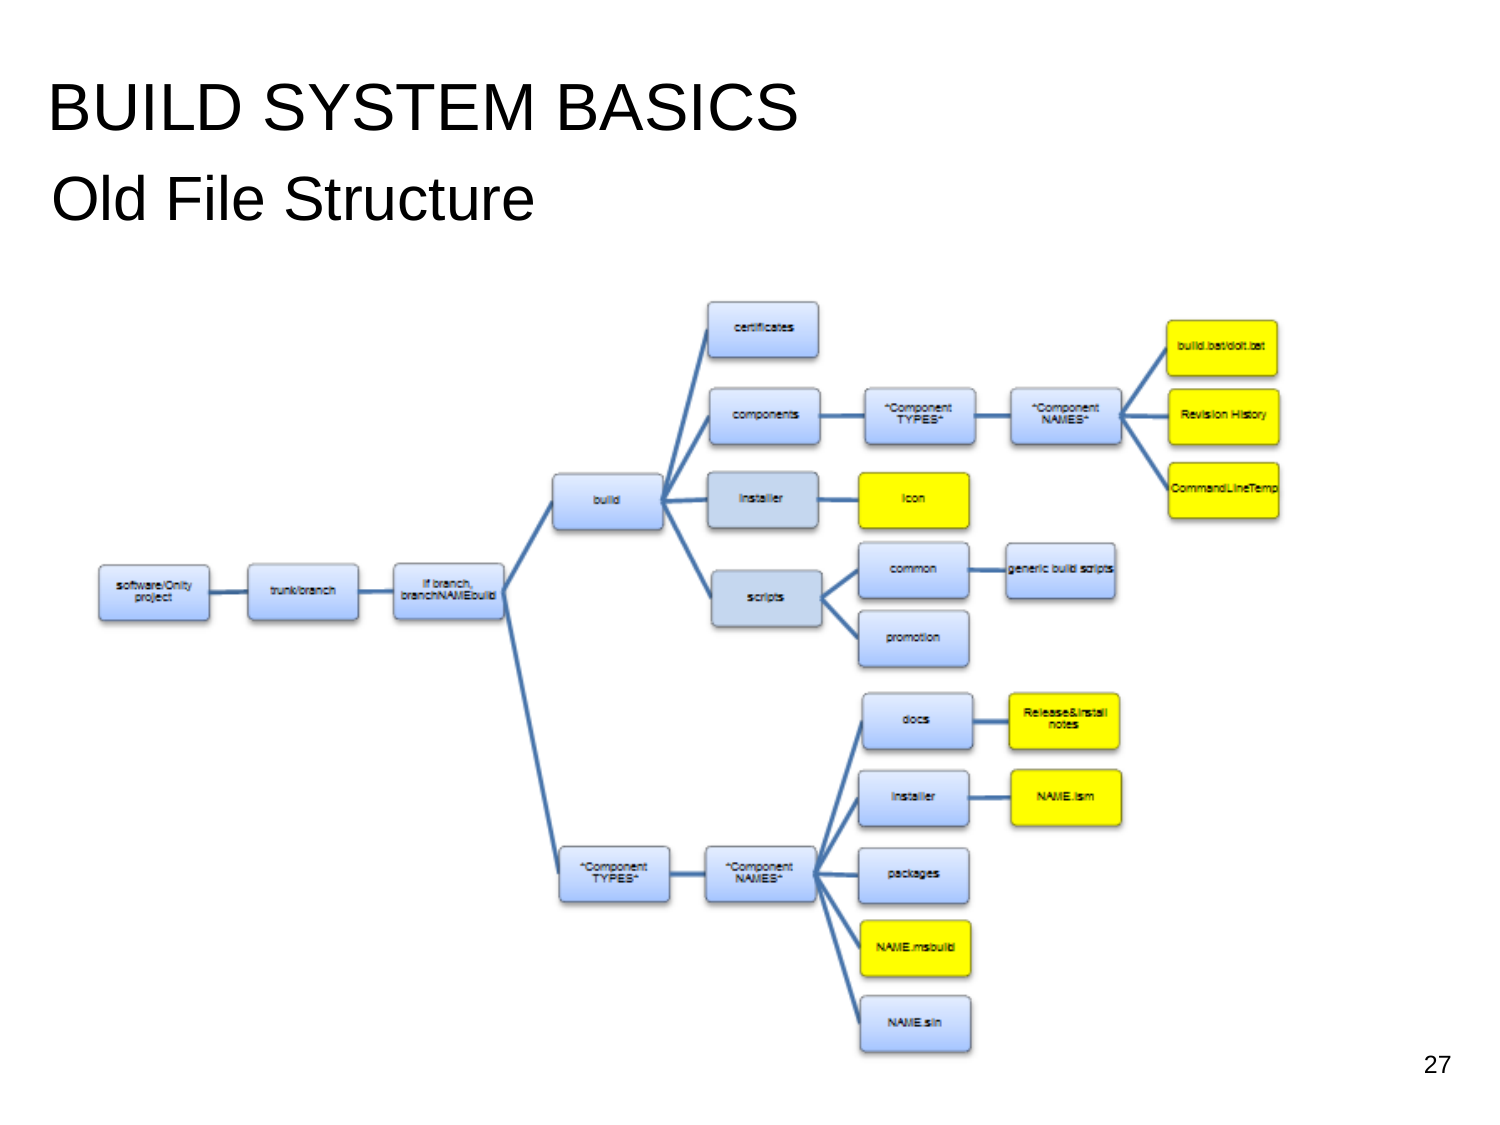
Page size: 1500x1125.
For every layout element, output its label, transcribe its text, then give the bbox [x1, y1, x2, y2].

list Old File Structure [48, 150, 1452, 241]
title Build System basics [48, 57, 1452, 150]
picture [75, 258, 1300, 1114]
slide_number <number> [1325, 1047, 1452, 1080]
